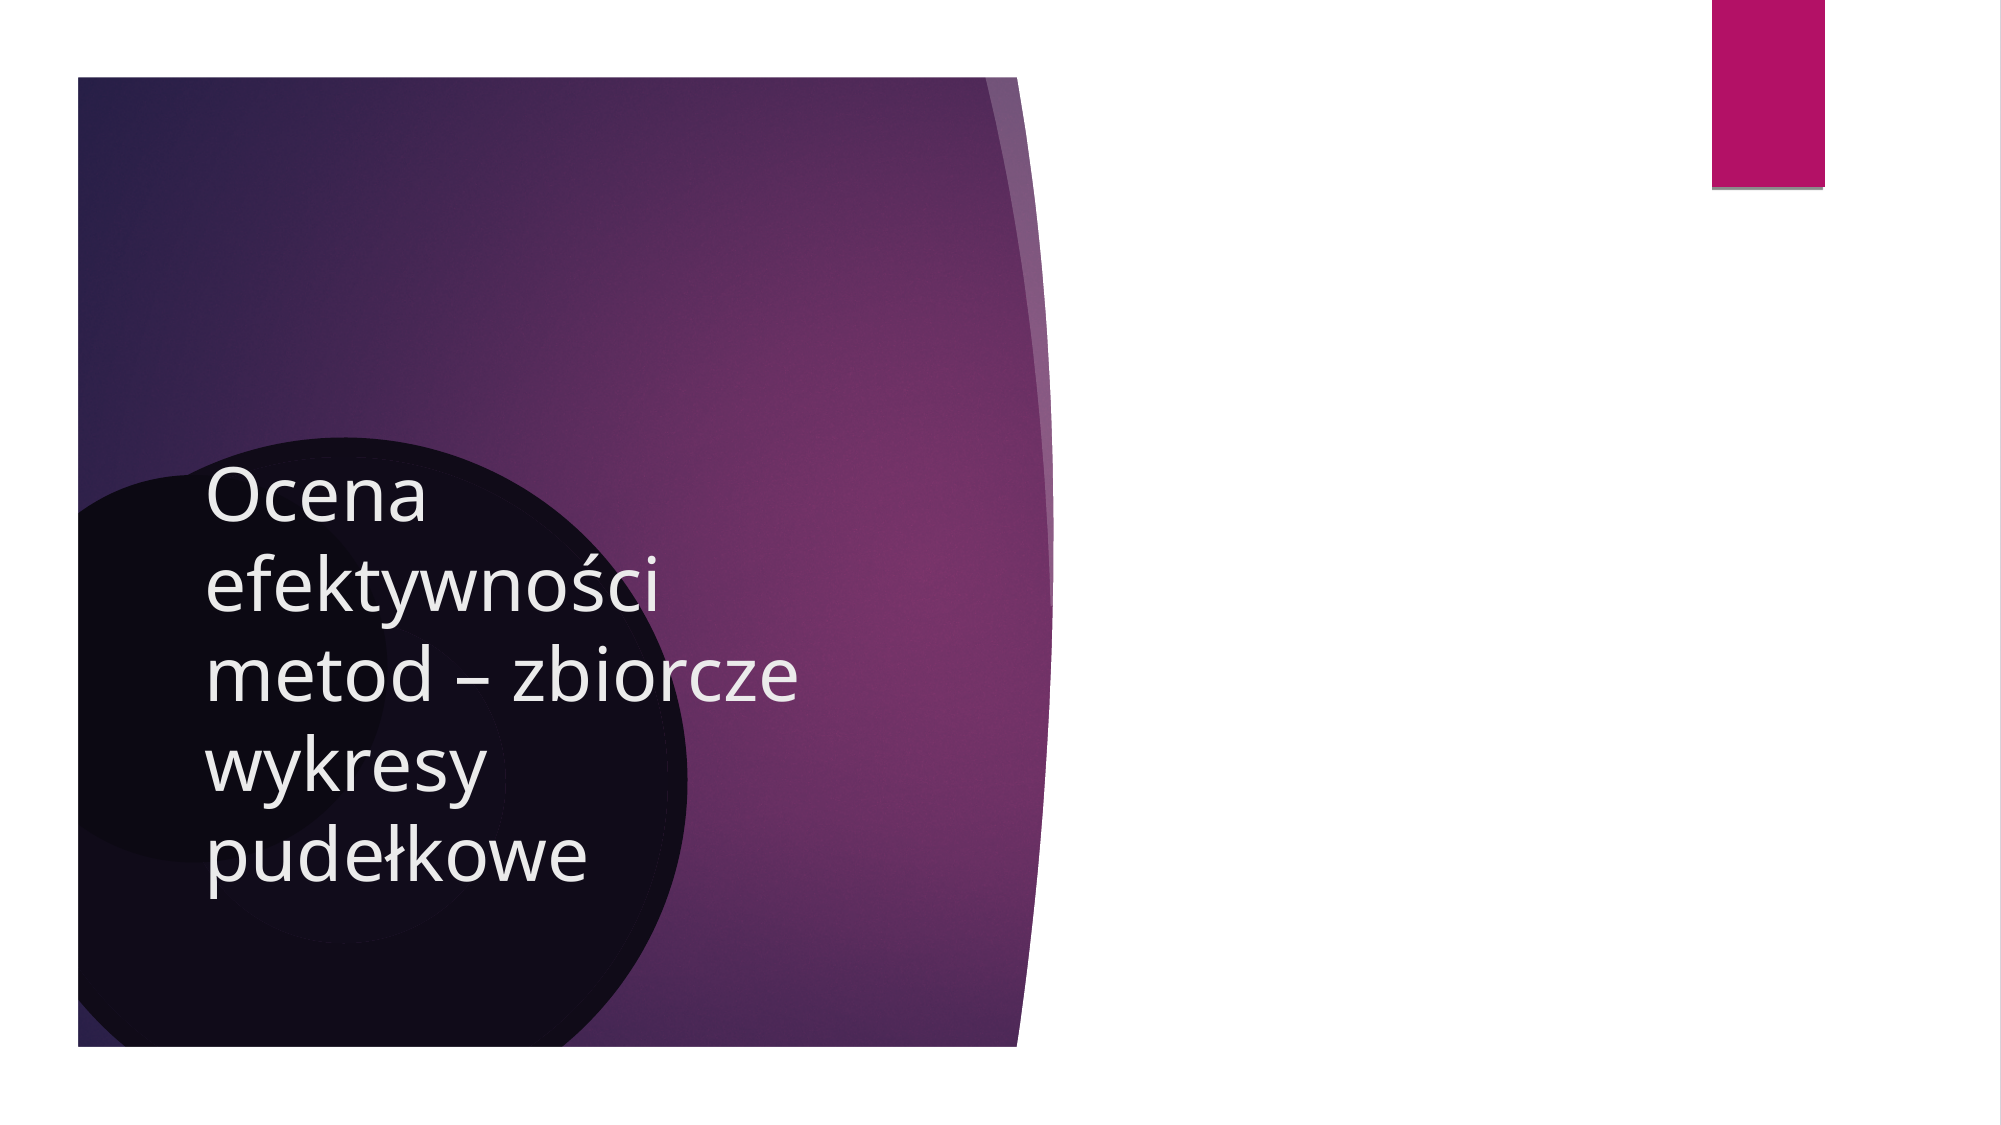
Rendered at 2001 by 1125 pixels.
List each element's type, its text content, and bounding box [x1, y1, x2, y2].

title Ocena efektywności metod – zbiorcze wykresy pudełkowe [189, 348, 904, 777]
